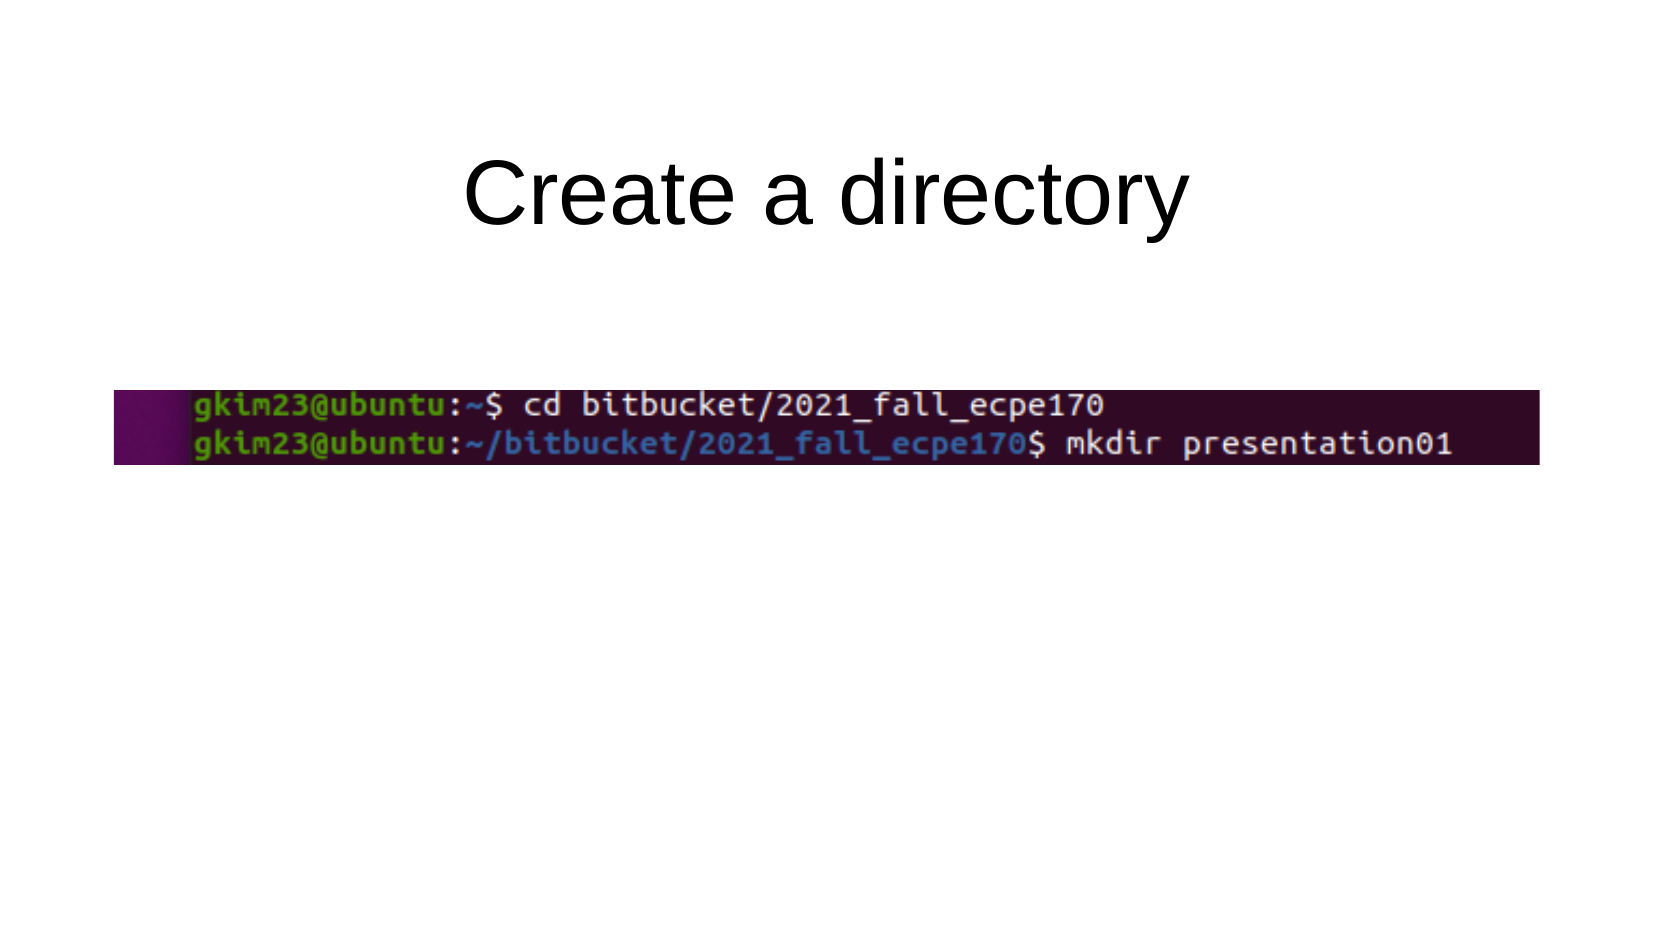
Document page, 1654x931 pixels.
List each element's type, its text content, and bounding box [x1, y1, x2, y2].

picture [113, 390, 1540, 465]
title Create a directory [82, 114, 1571, 271]
